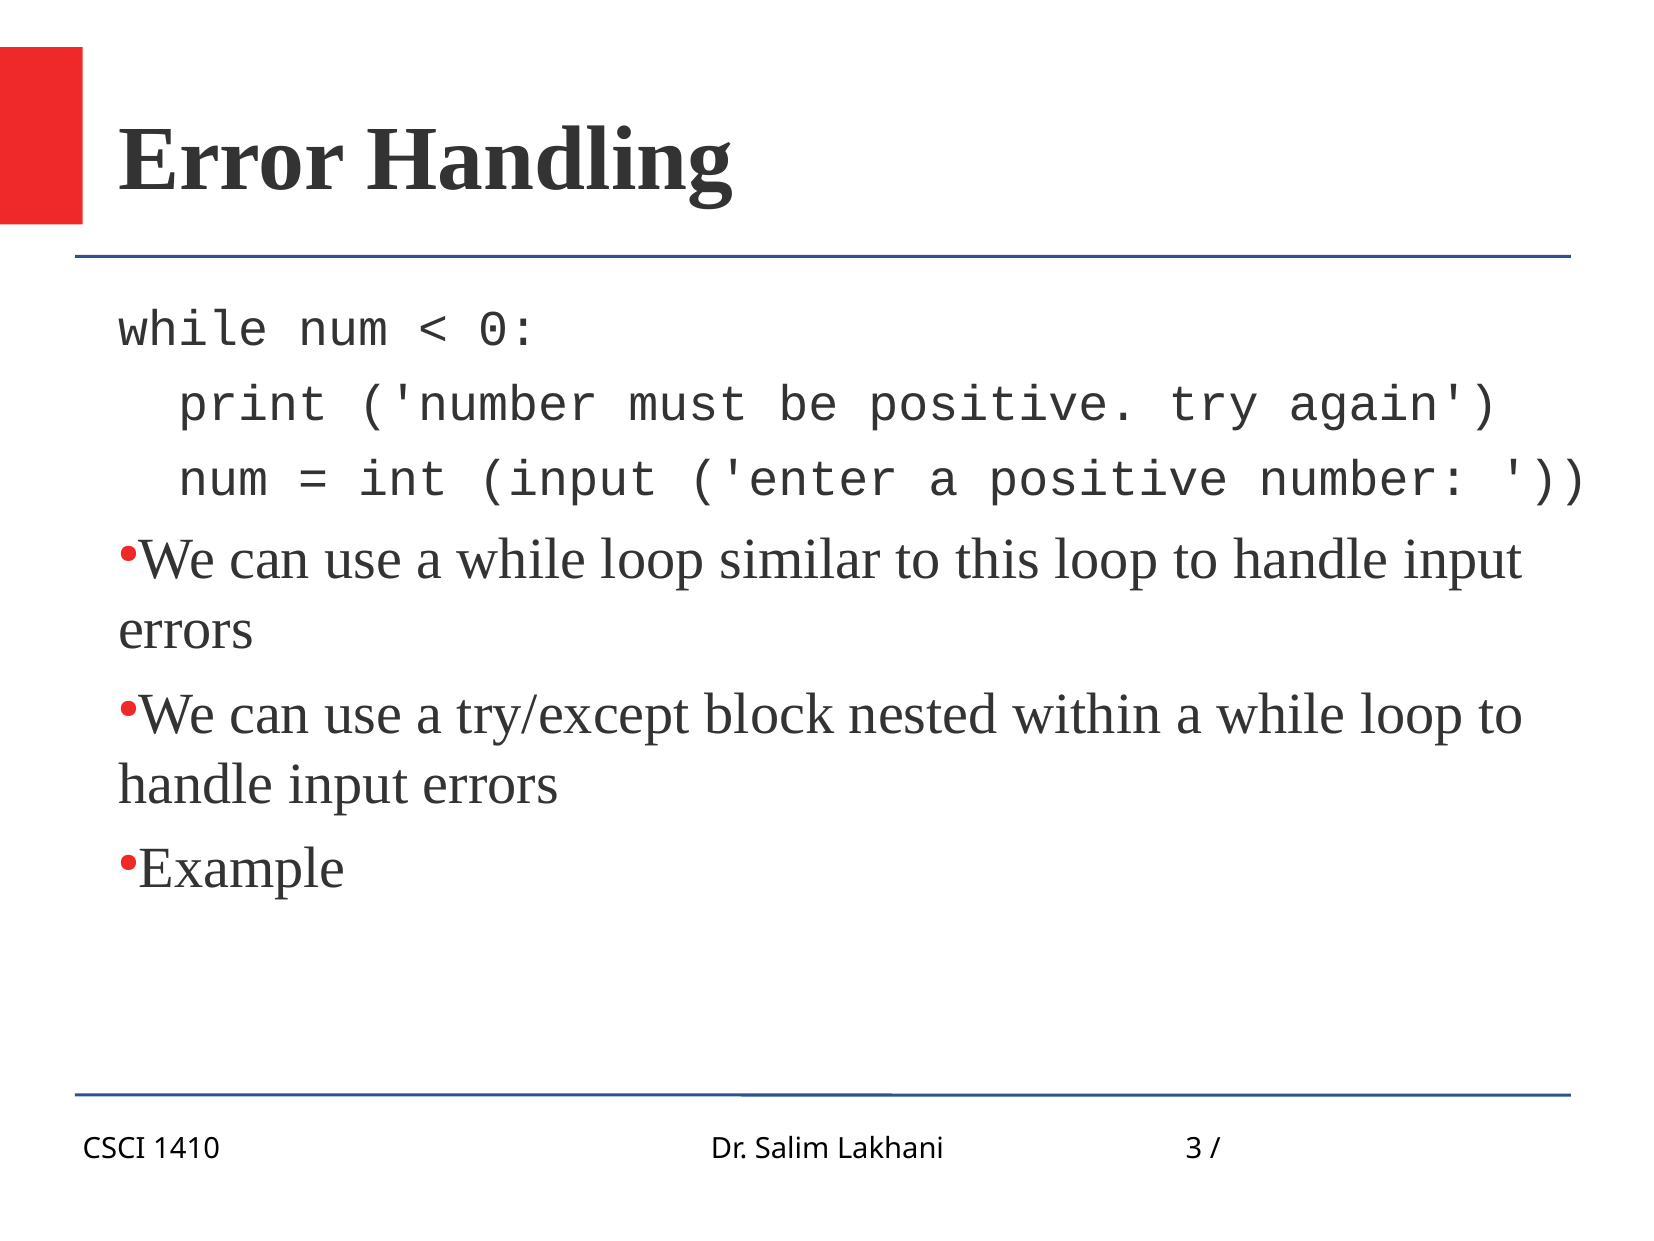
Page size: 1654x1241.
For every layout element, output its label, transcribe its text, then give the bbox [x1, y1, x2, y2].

text_box CSCI 1410 [82, 1129, 468, 1216]
list while num < 0: print ('number must be positive. try again') num = int (input ('enter a positive number: ')) We can use a while loop similar to this loop to handle input errors We can use a try/except block nested within a while loop to handle input errors Example [118, 295, 1606, 1080]
text_box / [1185, 1129, 1571, 1216]
title Error Handling [118, 49, 1571, 257]
text_box Dr. Salim Lakhani [565, 1129, 1090, 1216]
